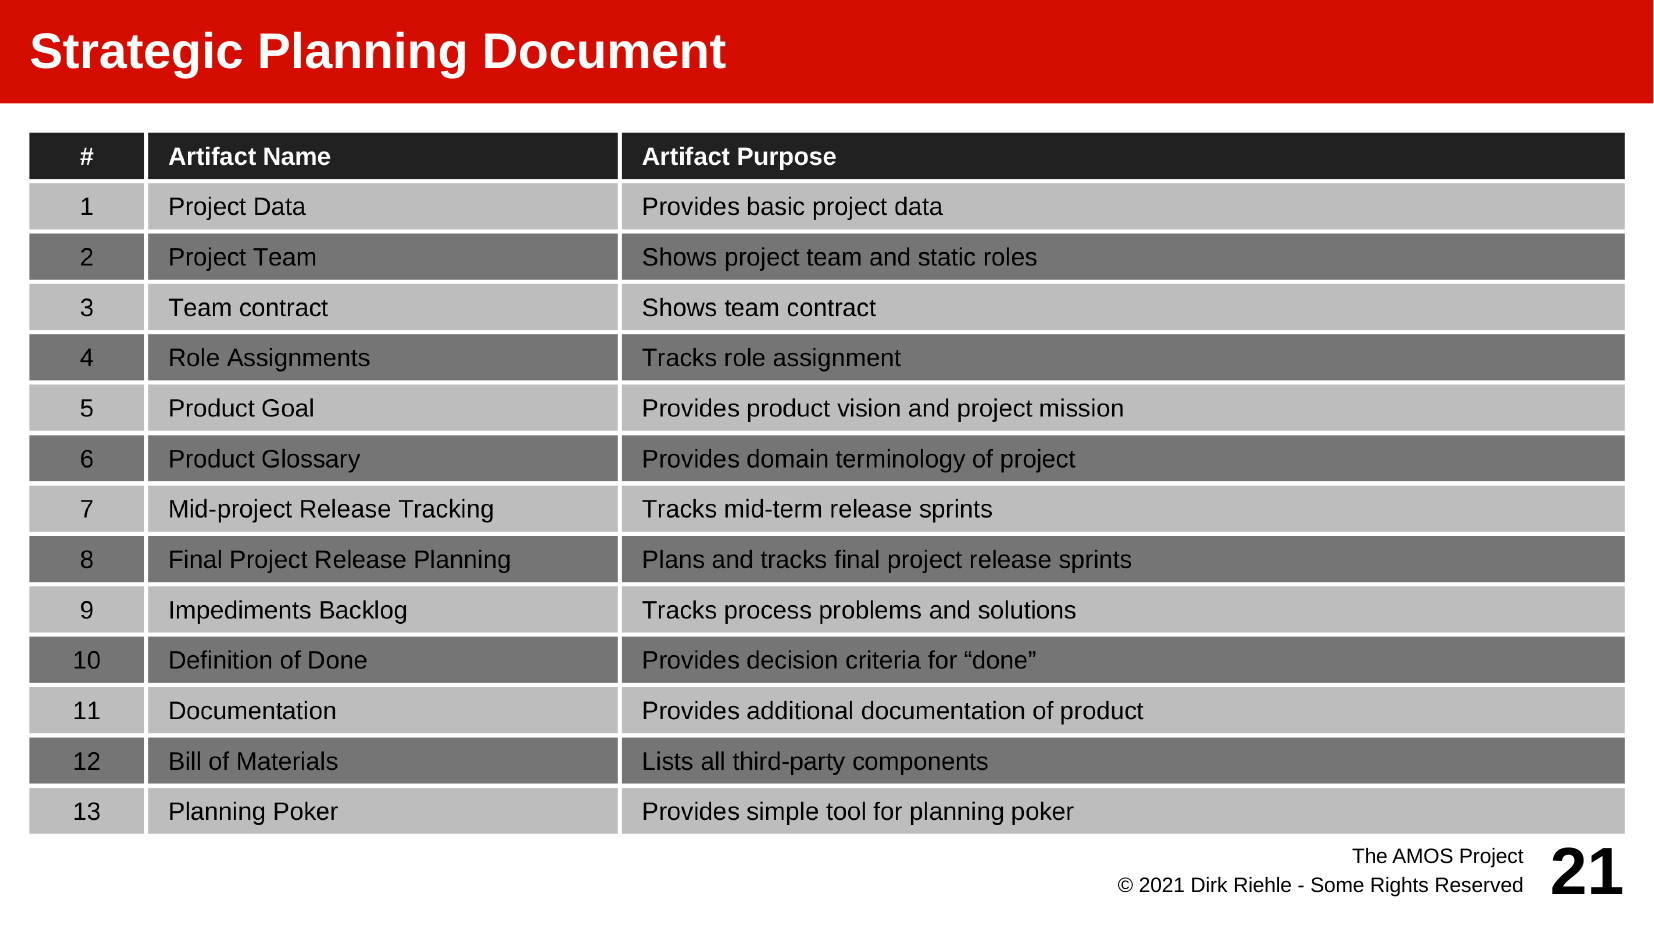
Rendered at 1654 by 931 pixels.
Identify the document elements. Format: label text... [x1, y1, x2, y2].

picture [29, 132, 1625, 834]
title Strategic Planning Document [0, 0, 1654, 104]
